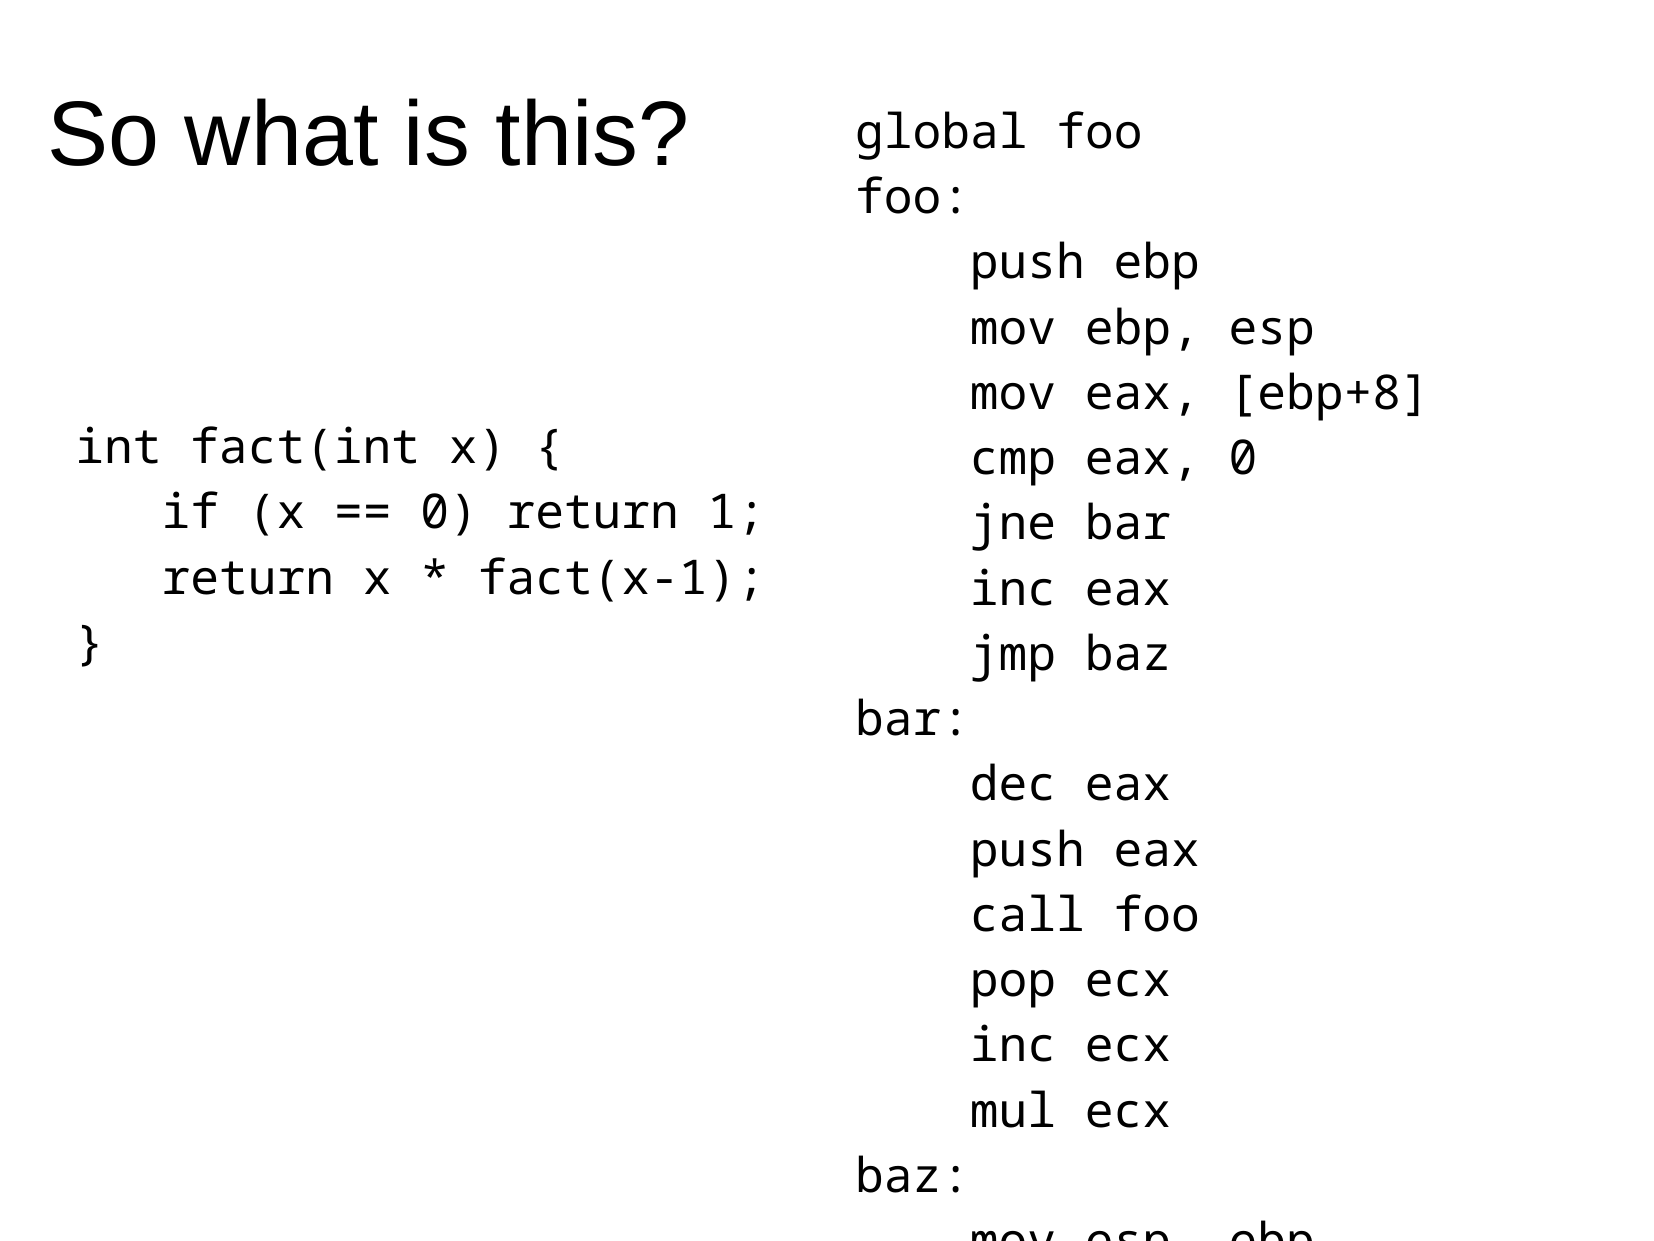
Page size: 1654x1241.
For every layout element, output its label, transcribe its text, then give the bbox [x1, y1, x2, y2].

text_box int fact(int x) { if (x == 0) return 1; return x * fact(x-1); } [60, 405, 841, 696]
text_box global foo foo: push ebp mov ebp, esp mov eax, [ebp+8] cmp eax, 0 jne bar inc eax jmp baz bar: dec eax push eax call foo pop ecx inc ecx mul ecx baz: mov esp, ebp pop ebp ret [840, 89, 1621, 1221]
title So what is this? [0, 30, 1114, 238]
